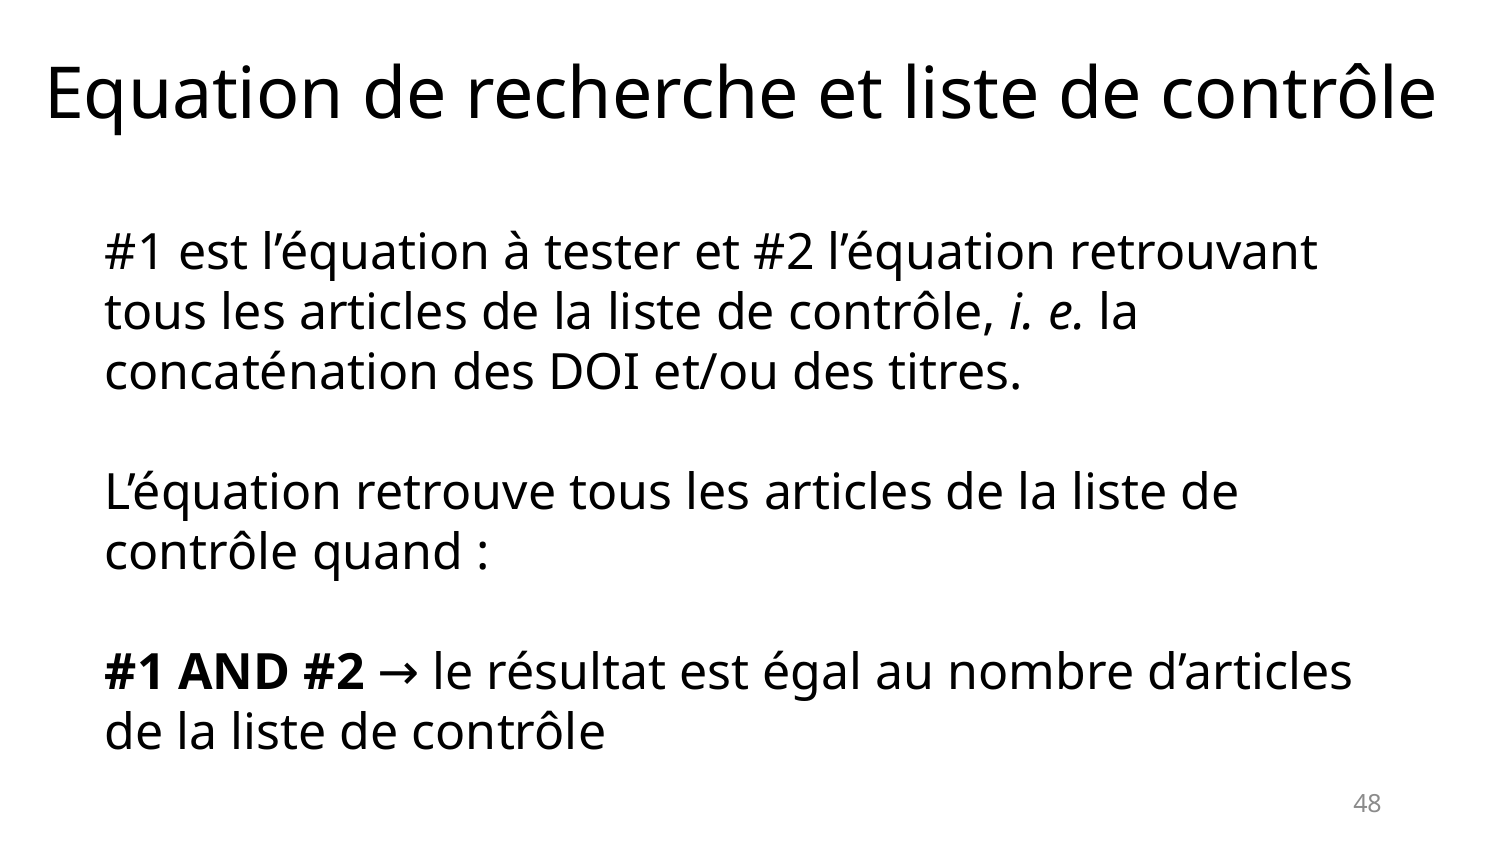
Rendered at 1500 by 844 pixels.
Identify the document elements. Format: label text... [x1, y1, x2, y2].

title Equation de recherche et liste de contrôle [29, 14, 1500, 178]
text_box #1 est l’équation à tester et #2 l’équation retrouvant tous les articles de la liste de contrôle, i. e. la concaténation des DOI et/ou des titres. L’équation retrouve tous les articles de la liste de contrôle quand : #1 AND #2 → le résultat est égal au nombre d’articles de la liste de contrôle [90, 212, 1403, 822]
